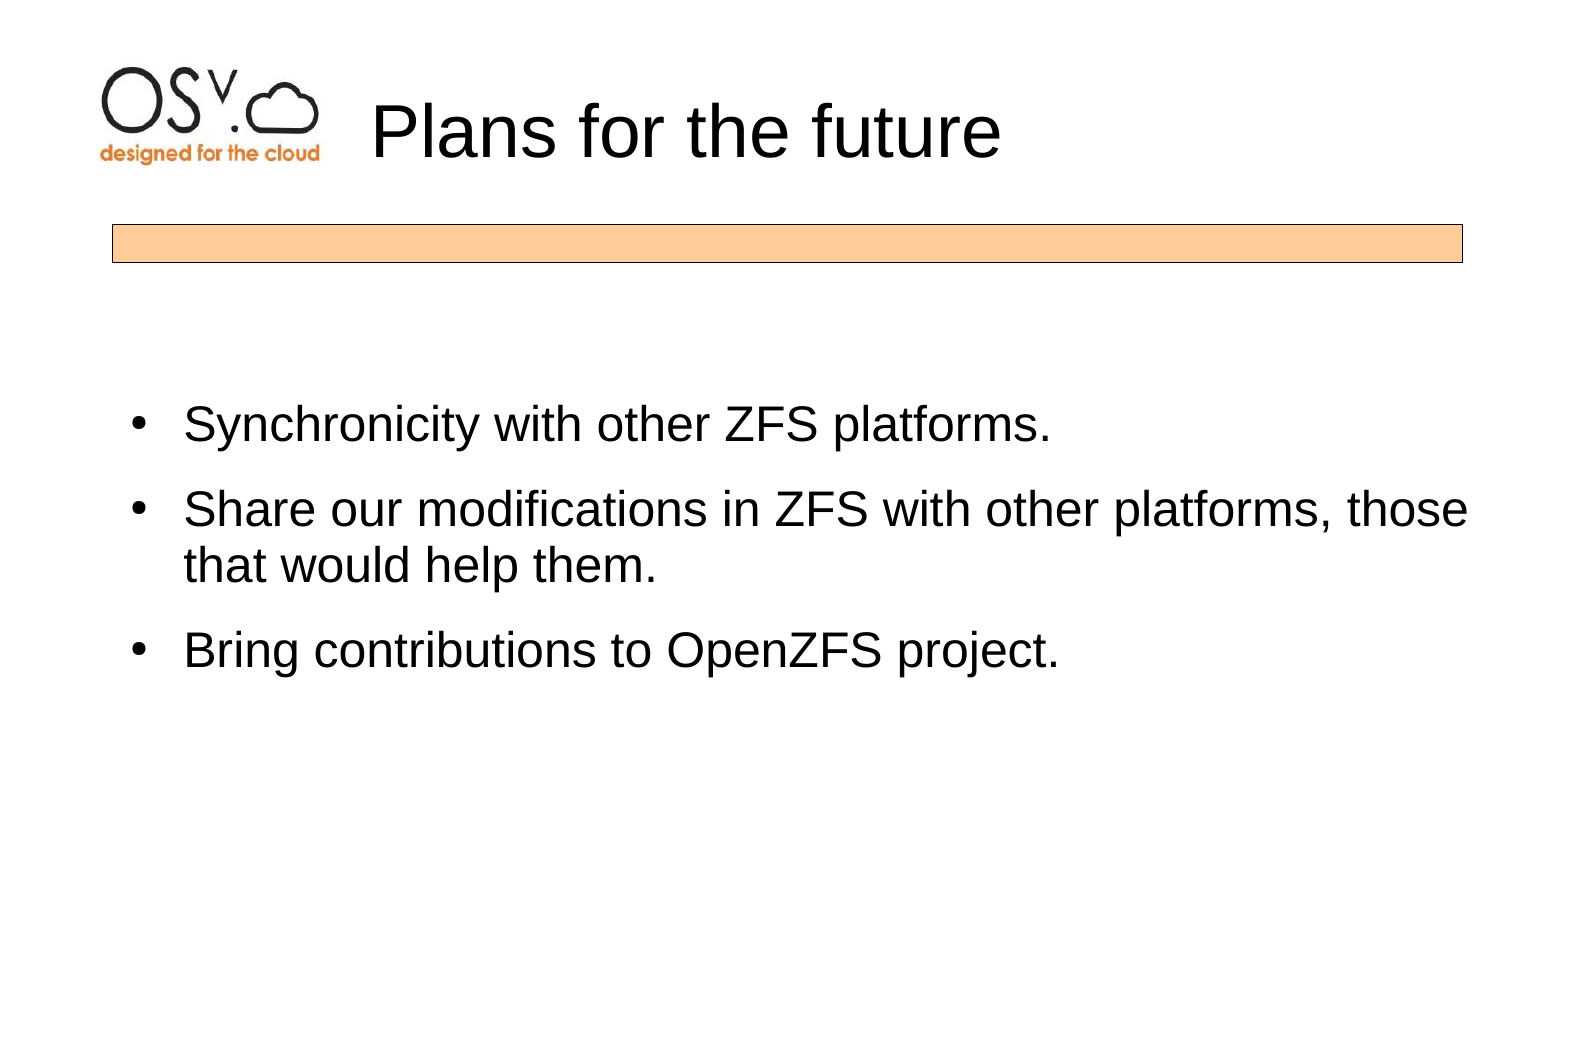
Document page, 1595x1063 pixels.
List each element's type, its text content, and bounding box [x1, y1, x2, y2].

list Synchronicity with other ZFS platforms. Share our modifications in ZFS with other platforms, those that would help them. Bring contributions to OpenZFS project. [112, 310, 1548, 1013]
title Plans for the future [79, 49, 1515, 213]
text_box [112, 224, 1463, 263]
picture [83, 37, 338, 186]
